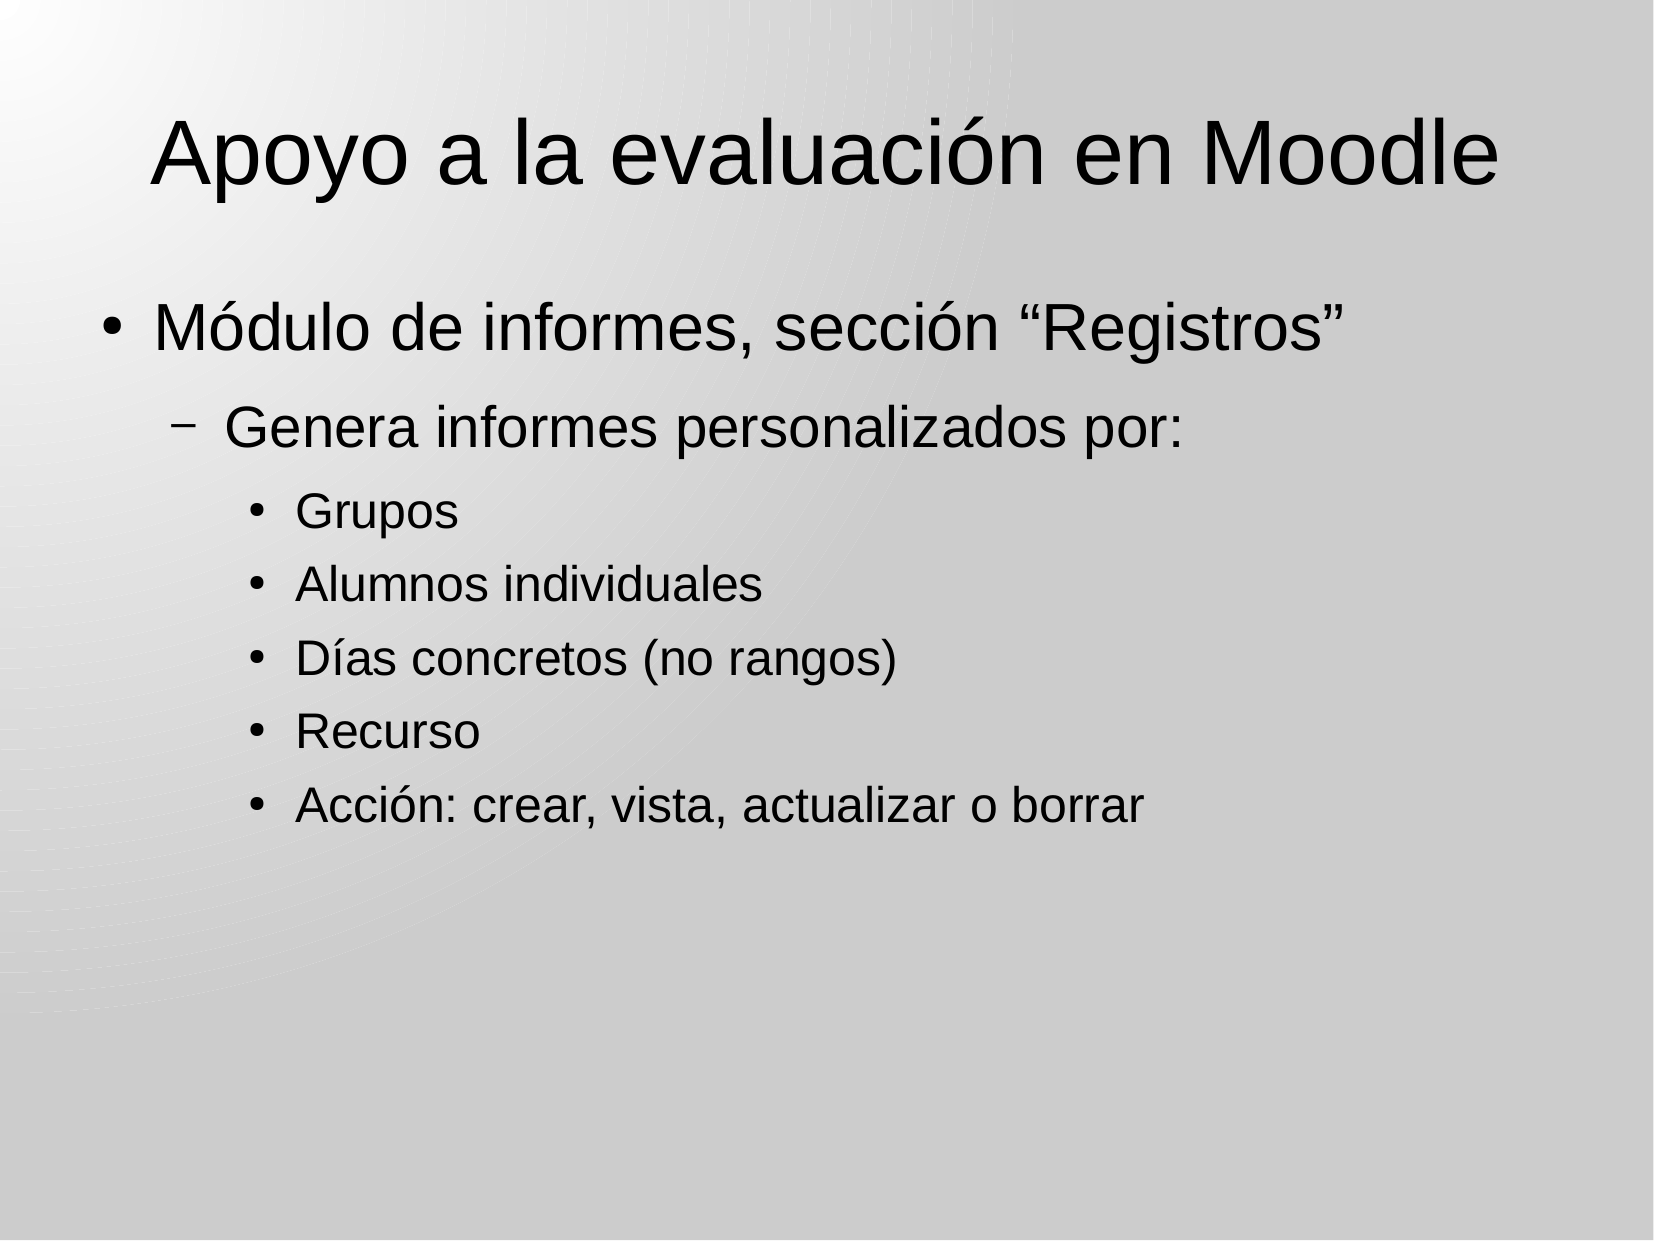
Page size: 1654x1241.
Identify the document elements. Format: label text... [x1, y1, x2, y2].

list Módulo de informes, sección “Registros” Genera informes personalizados por: Grupos Alumnos individuales Días concretos (no rangos) Recurso Acción: crear, vista, actualizar o borrar [82, 290, 1538, 1109]
title Apoyo a la evaluación en Moodle [82, 49, 1571, 257]
